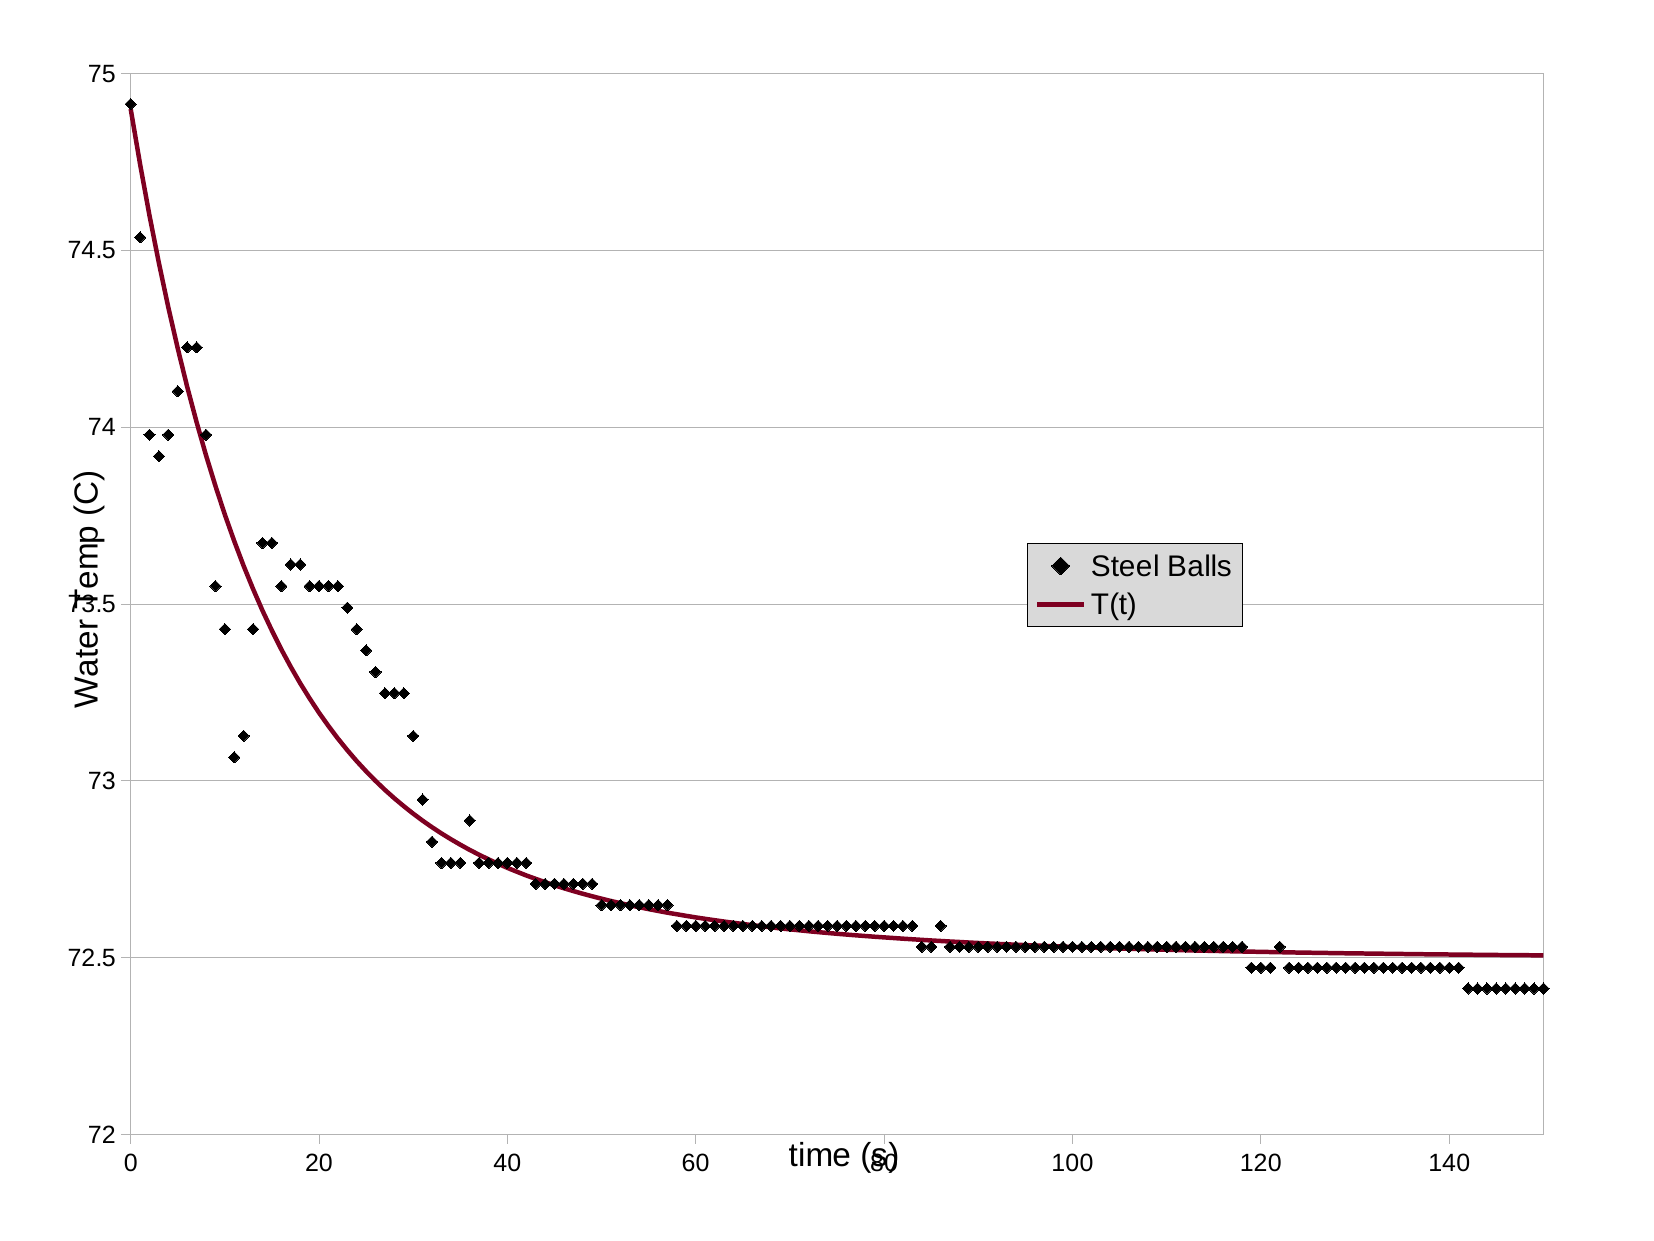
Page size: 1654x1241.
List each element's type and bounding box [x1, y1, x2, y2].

chart [37, 37, 1576, 1201]
